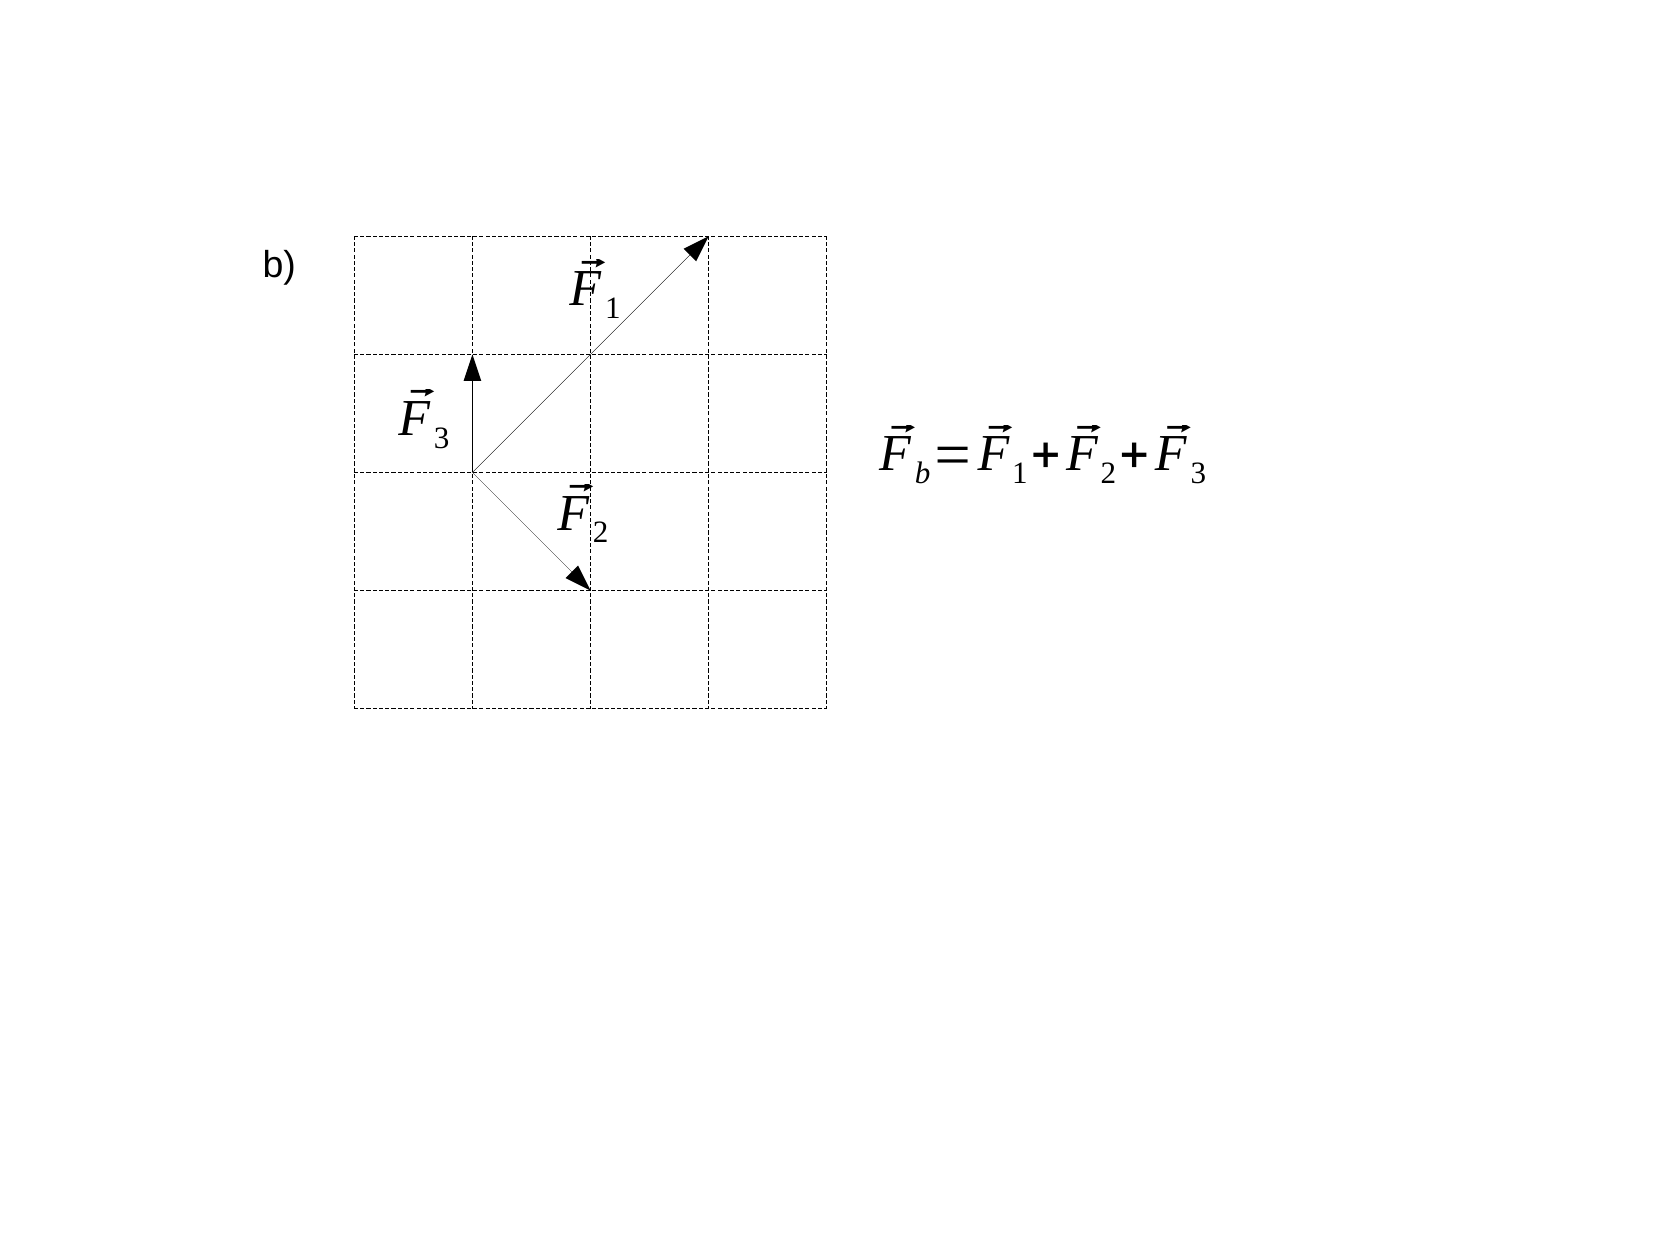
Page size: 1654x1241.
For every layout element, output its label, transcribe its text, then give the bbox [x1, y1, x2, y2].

chart [560, 259, 626, 325]
chart [548, 484, 615, 549]
chart [870, 425, 1212, 490]
chart [389, 389, 456, 455]
text_box b) [248, 236, 311, 293]
